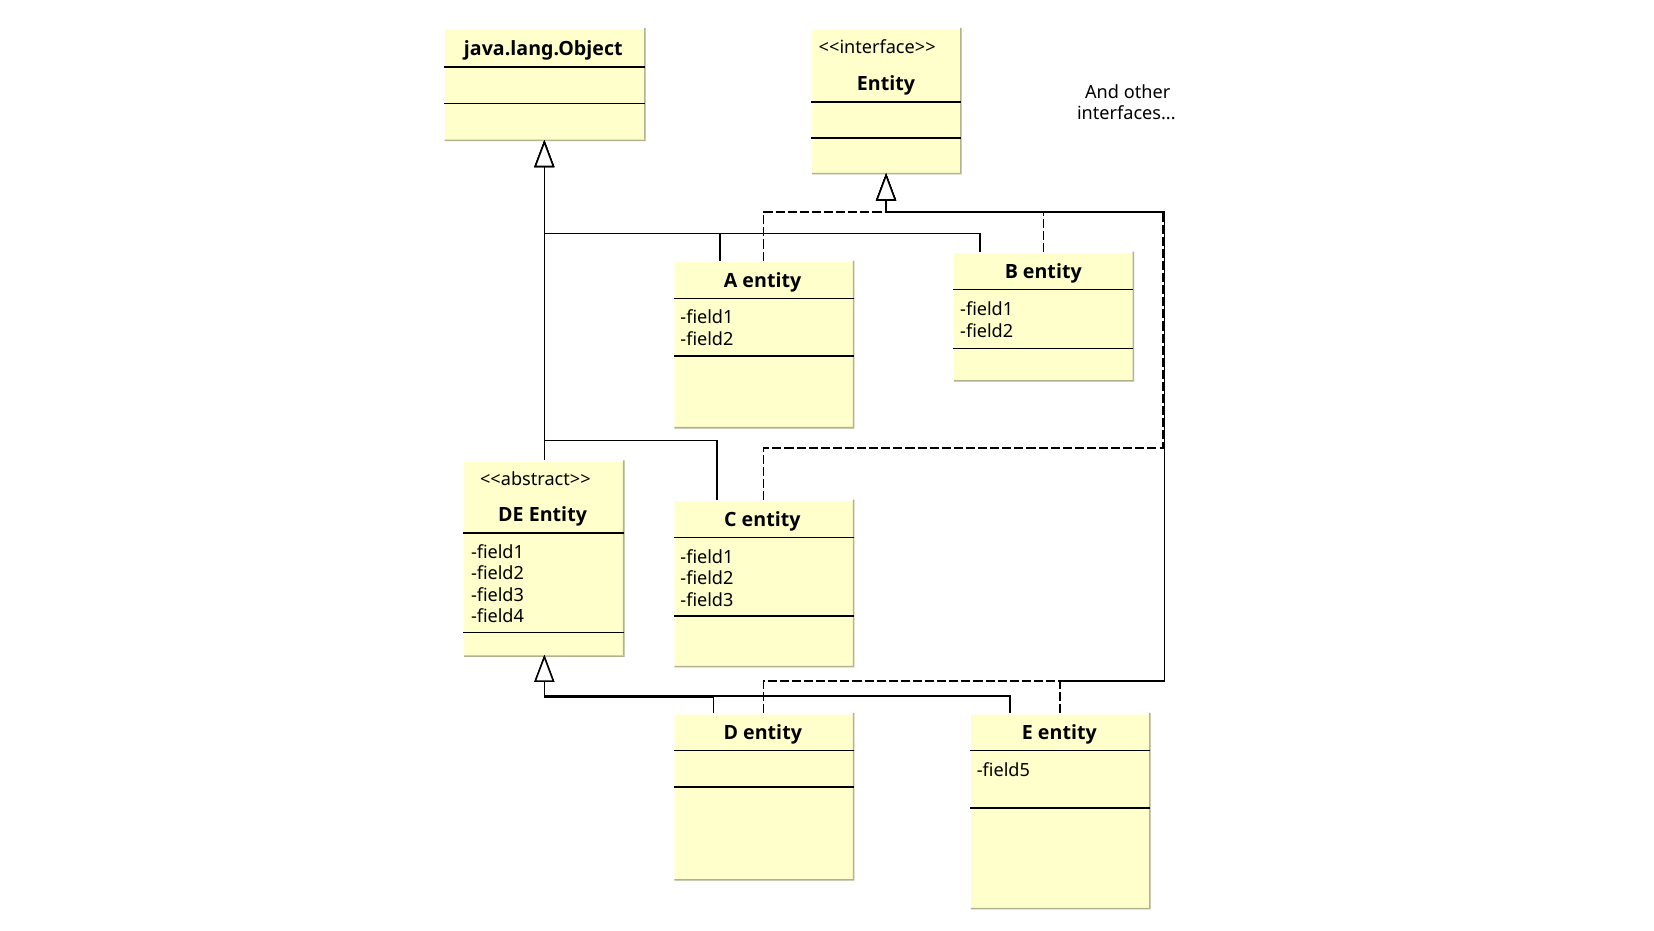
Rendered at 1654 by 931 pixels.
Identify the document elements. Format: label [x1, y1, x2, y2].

picture [419, 4, 1247, 931]
